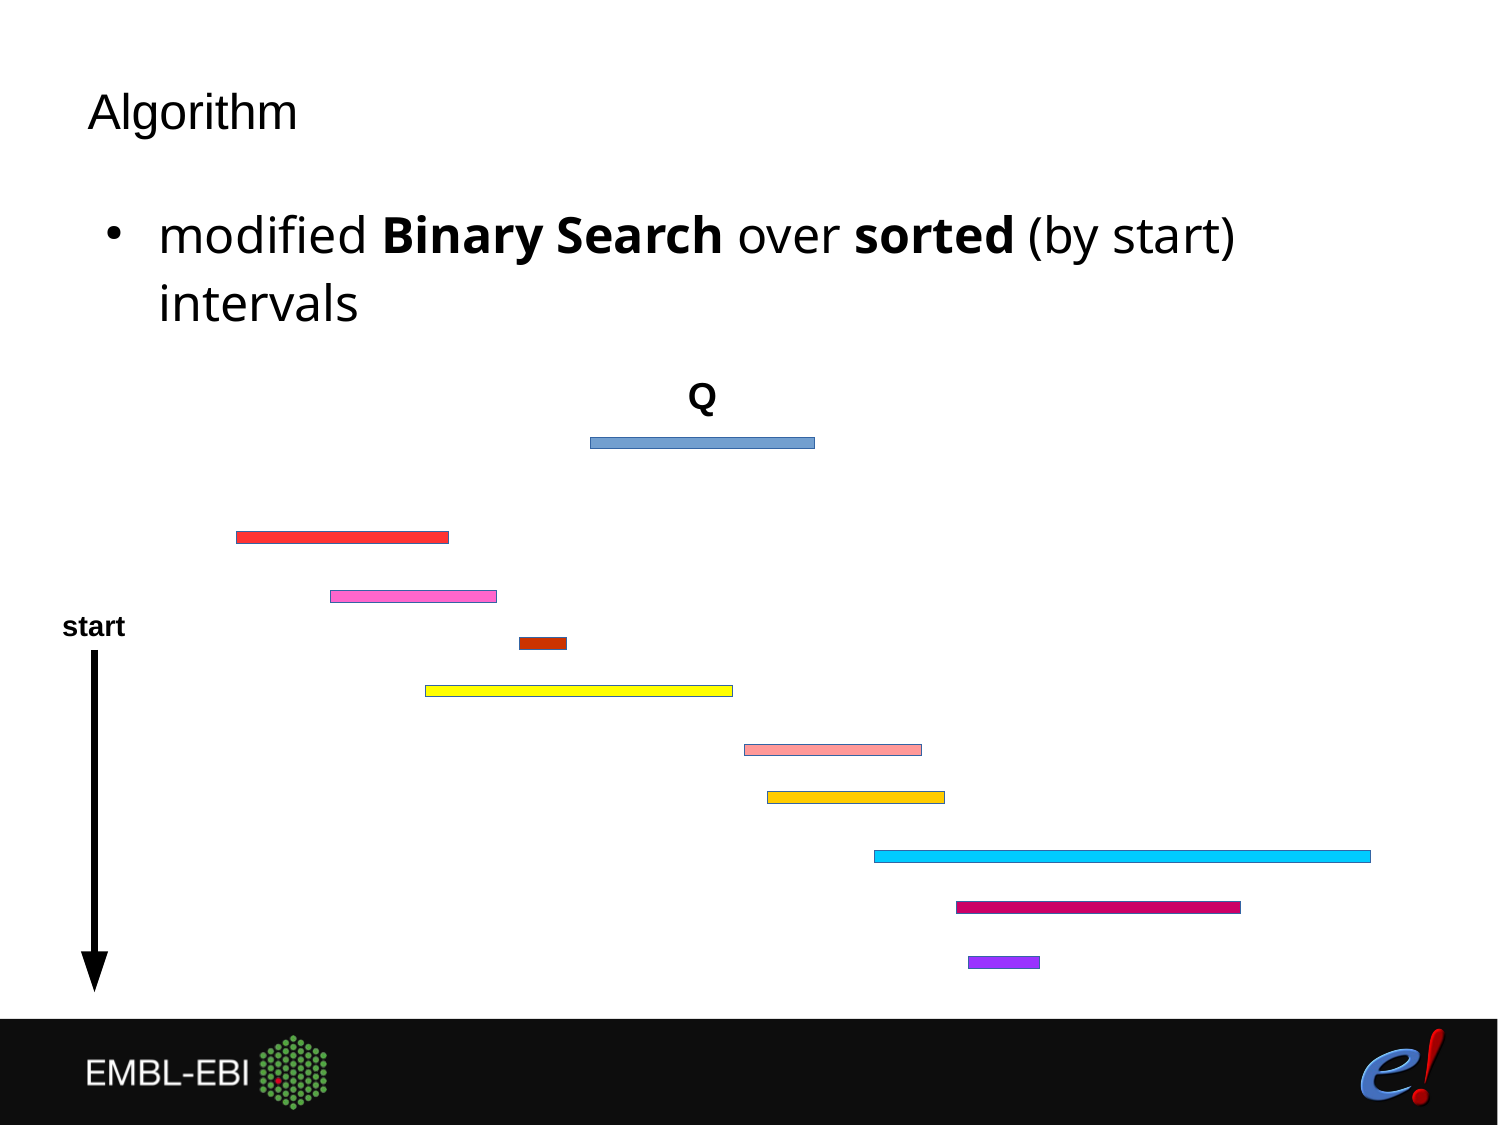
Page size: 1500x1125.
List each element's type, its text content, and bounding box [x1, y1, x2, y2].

text_box [874, 850, 1371, 863]
text_box [956, 901, 1241, 914]
text_box [968, 956, 1040, 969]
text_box [519, 637, 567, 650]
list modified Binary Search over sorted (by start) intervals [87, 200, 1425, 914]
text_box [744, 744, 922, 756]
text_box [590, 437, 815, 449]
title Algorithm [87, 50, 1425, 175]
text_box [425, 685, 733, 697]
text_box [330, 590, 497, 603]
text_box [236, 531, 449, 544]
picture [1357, 1026, 1448, 1112]
text_box Q [673, 368, 733, 426]
picture [87, 1035, 327, 1110]
text_box [767, 791, 945, 804]
text_box start [47, 602, 141, 650]
